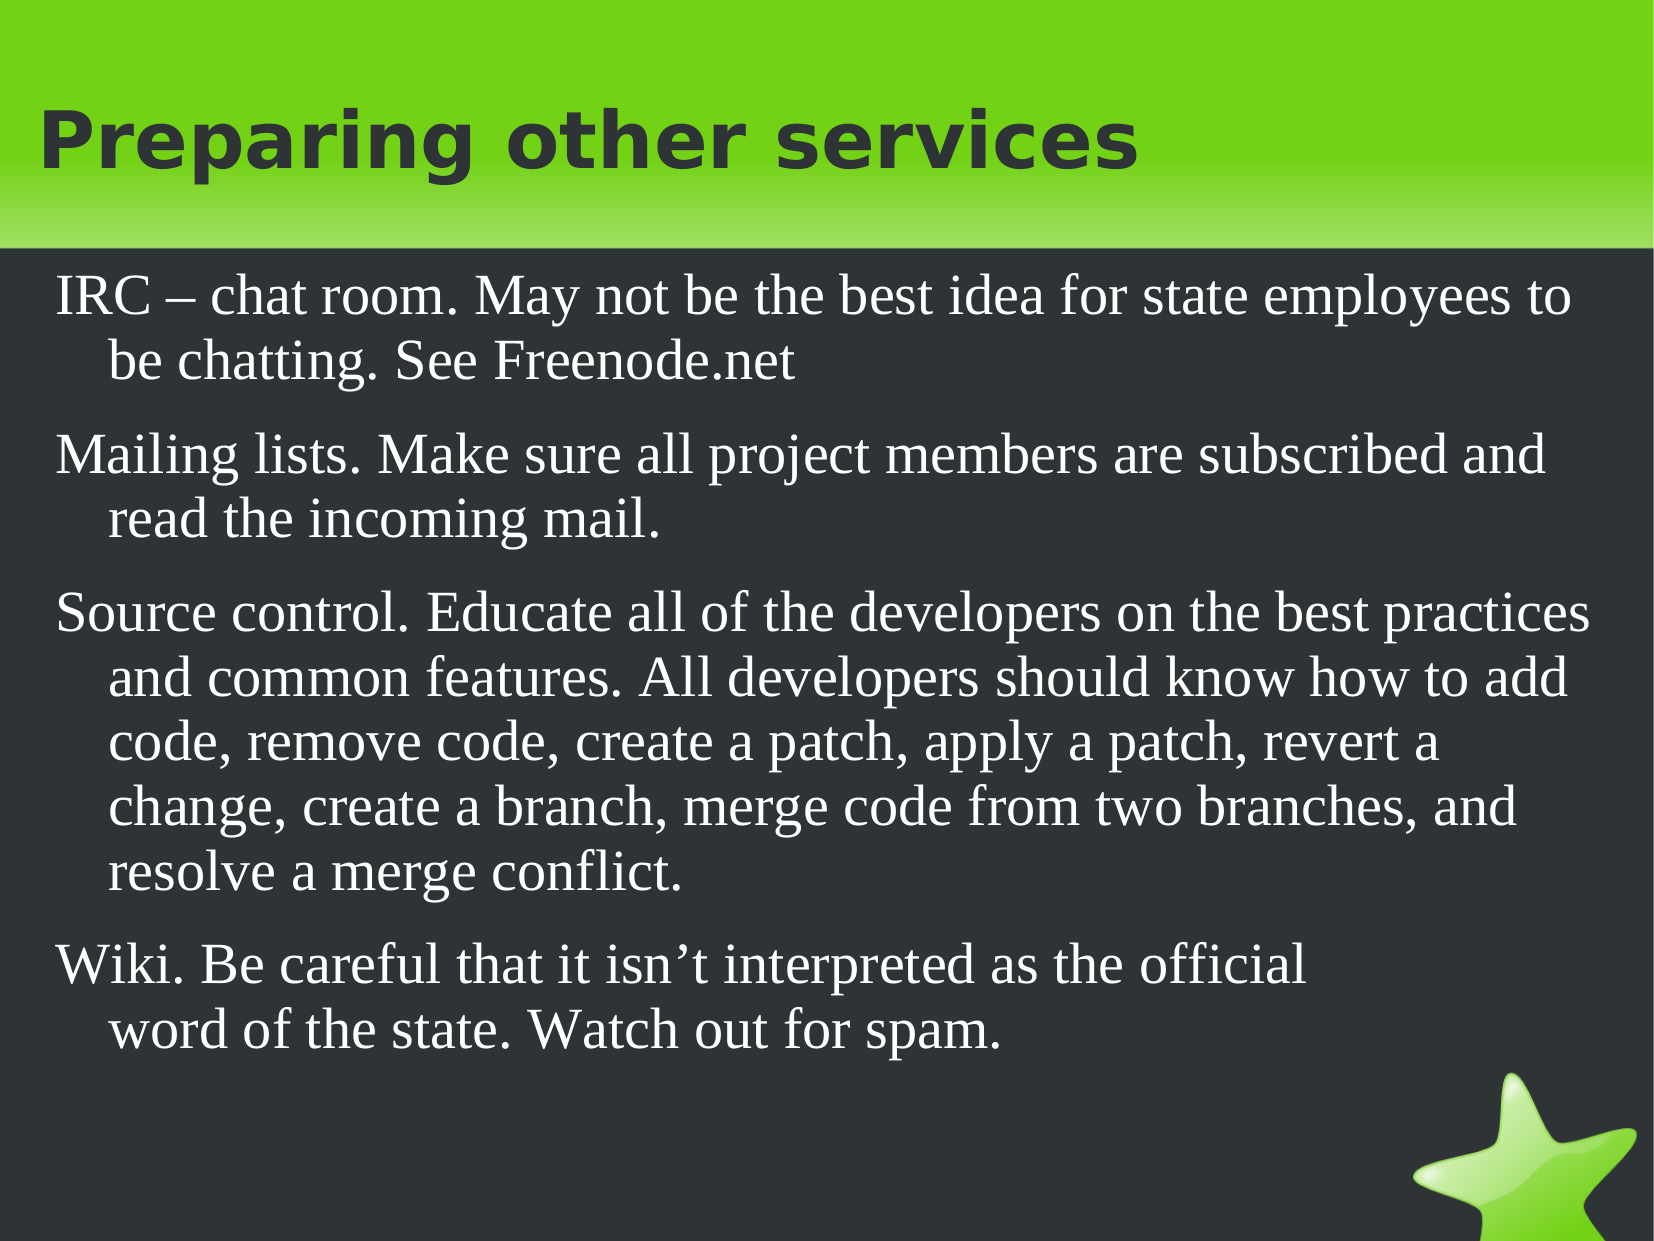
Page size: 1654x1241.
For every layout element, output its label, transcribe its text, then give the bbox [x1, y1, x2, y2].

picture [0, 0, 1654, 1241]
title Preparing other services [37, 37, 1654, 245]
list IRC – chat room. May not be the best idea for state employees to be chatting. See Freenode.net Mailing lists. Make sure all project members are subscribed and read the incoming mail. Source control. Educate all of the developers on the best practices and common features. All developers should know how to add code, remove code, create a patch, apply a patch, revert a change, create a branch, merge code from two branches, and resolve a merge conflict. Wiki. Be careful that it isn’t interpreted as the official word of the state. Watch out for spam. [37, 262, 1613, 1237]
